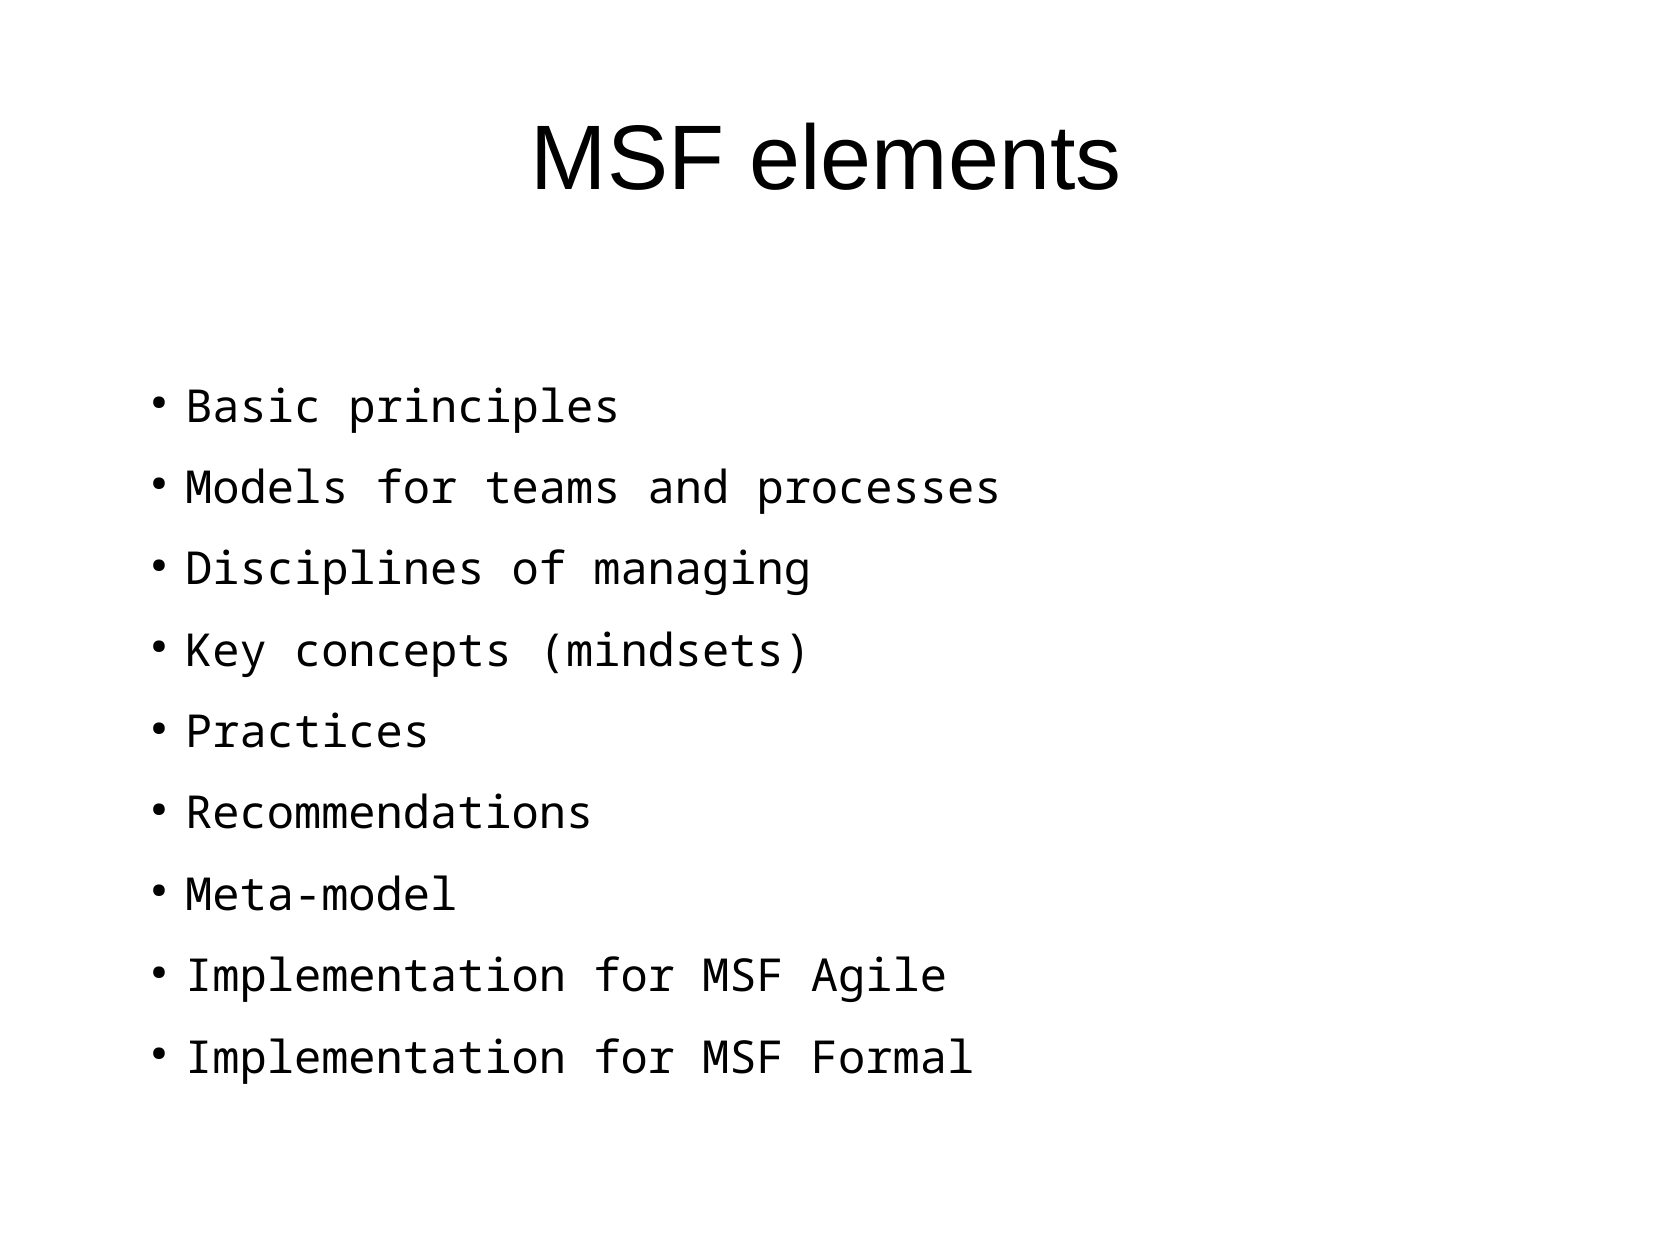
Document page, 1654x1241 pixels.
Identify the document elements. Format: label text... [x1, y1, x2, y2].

title MSF elements [82, 49, 1571, 257]
list Basic principles Models for teams and processes Disciplines of managing Key concepts (mindsets) Practices Recommendations Meta-model Implementation for MSF Agile Implementation for MSF Formal [82, 295, 1536, 1087]
